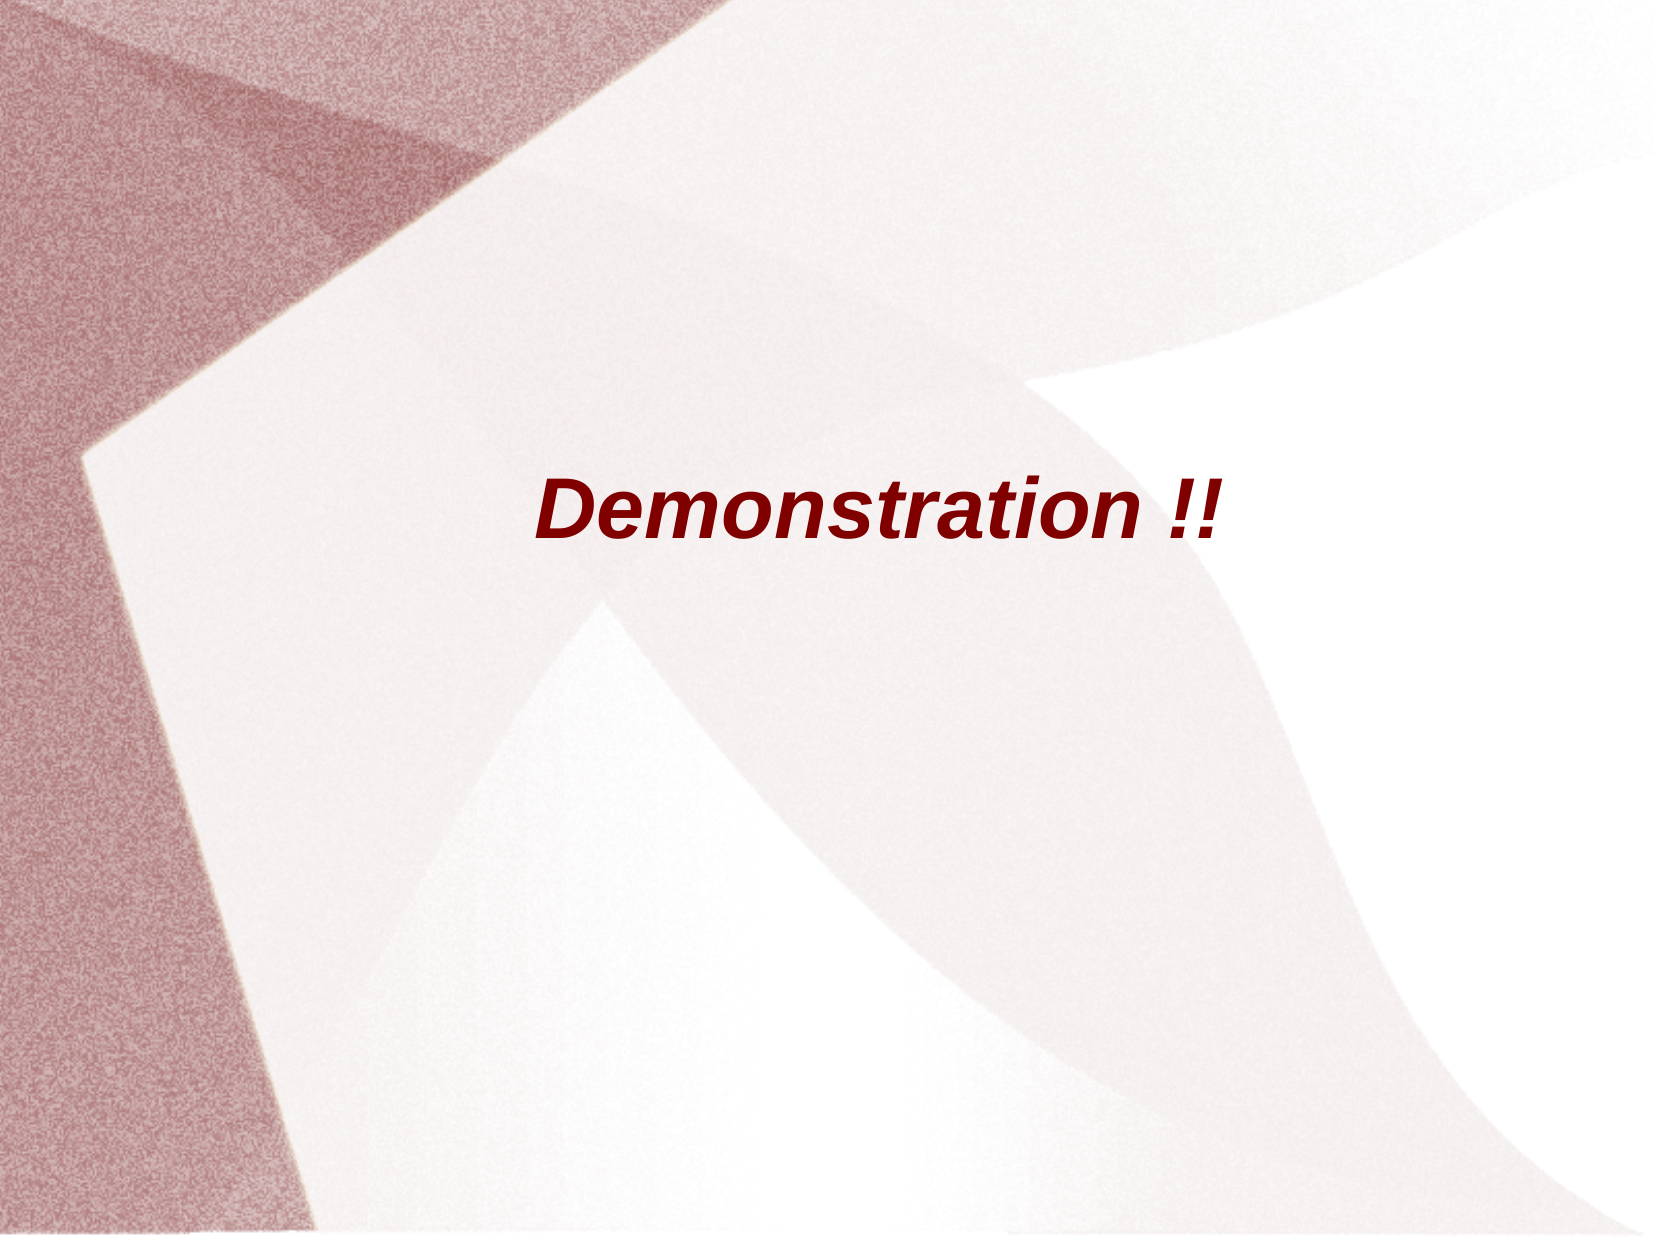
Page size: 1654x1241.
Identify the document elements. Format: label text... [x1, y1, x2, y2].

picture [0, 0, 1654, 1241]
title Demonstration !! [375, 405, 1385, 613]
